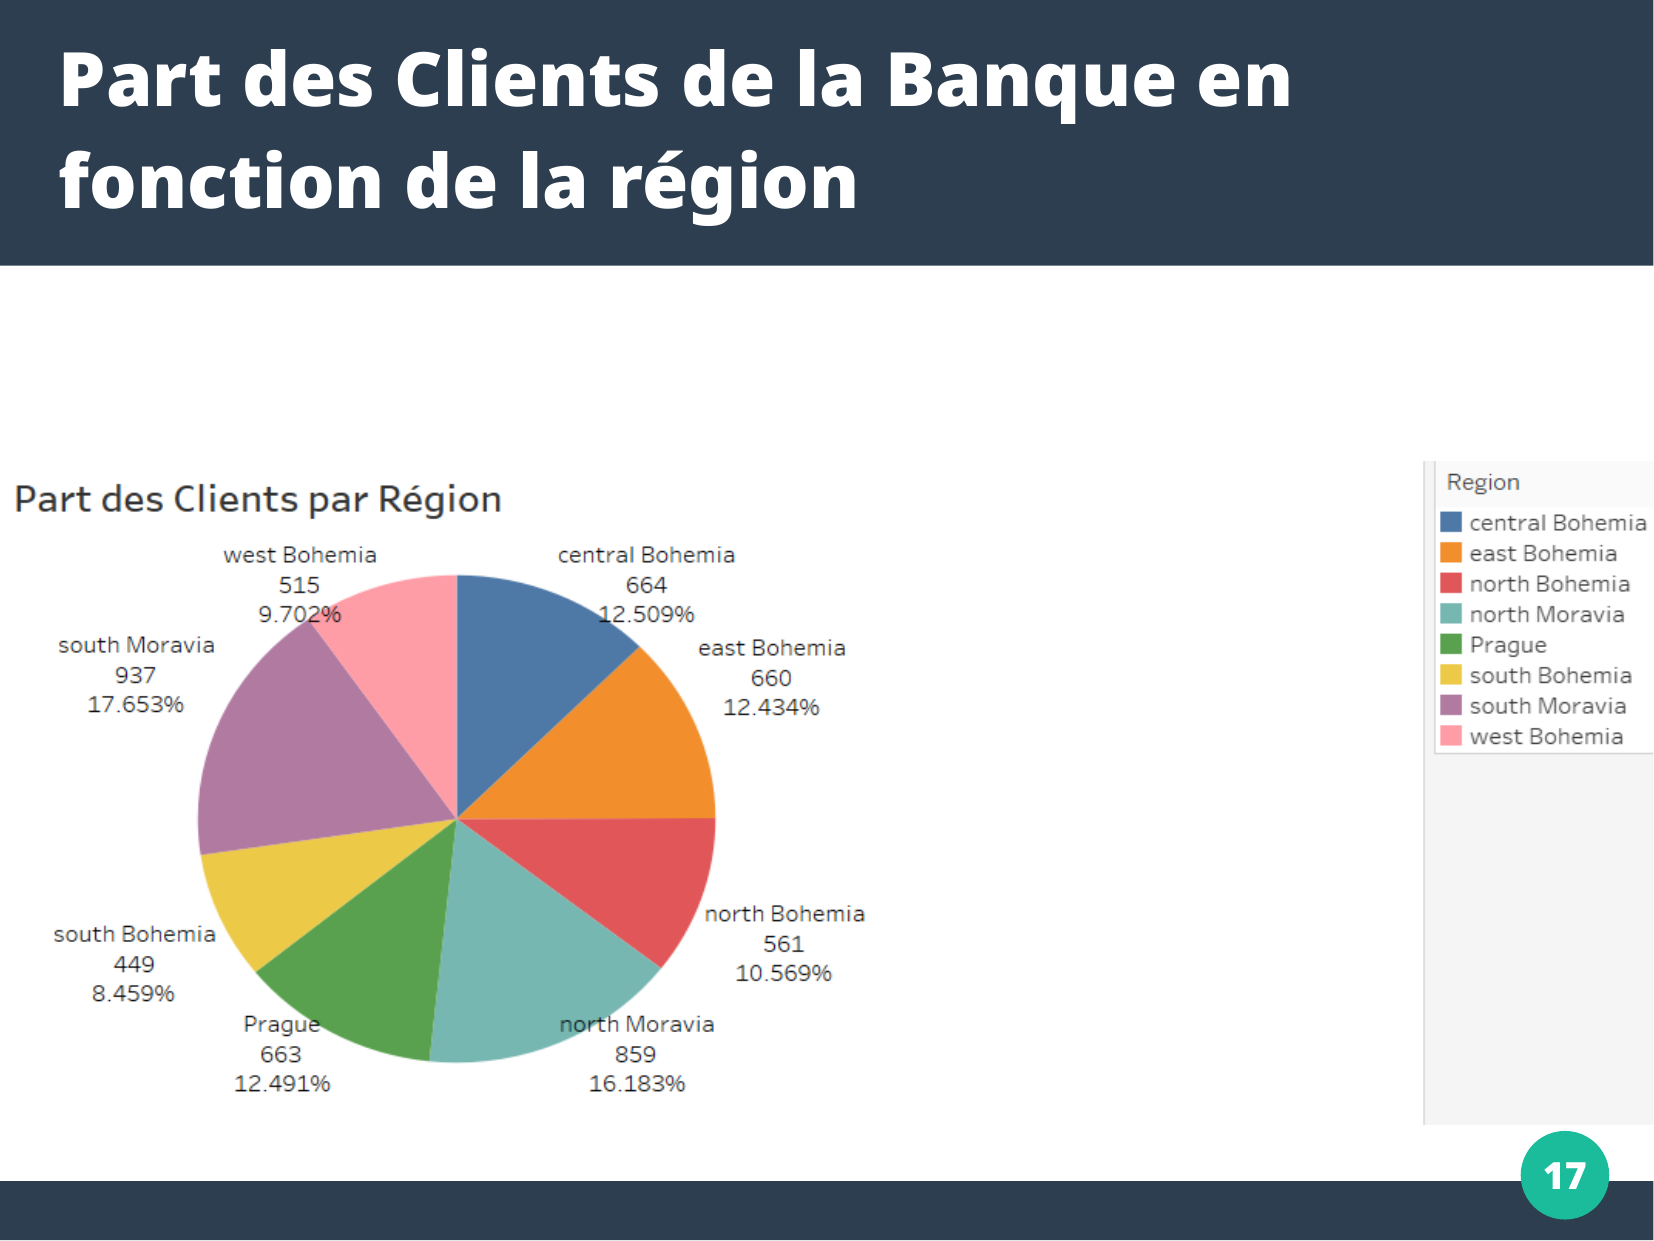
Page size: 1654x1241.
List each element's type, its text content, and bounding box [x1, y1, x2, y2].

picture [1, 461, 1654, 1126]
title Part des Clients de la Banque en fonction de la région [59, 49, 1595, 207]
